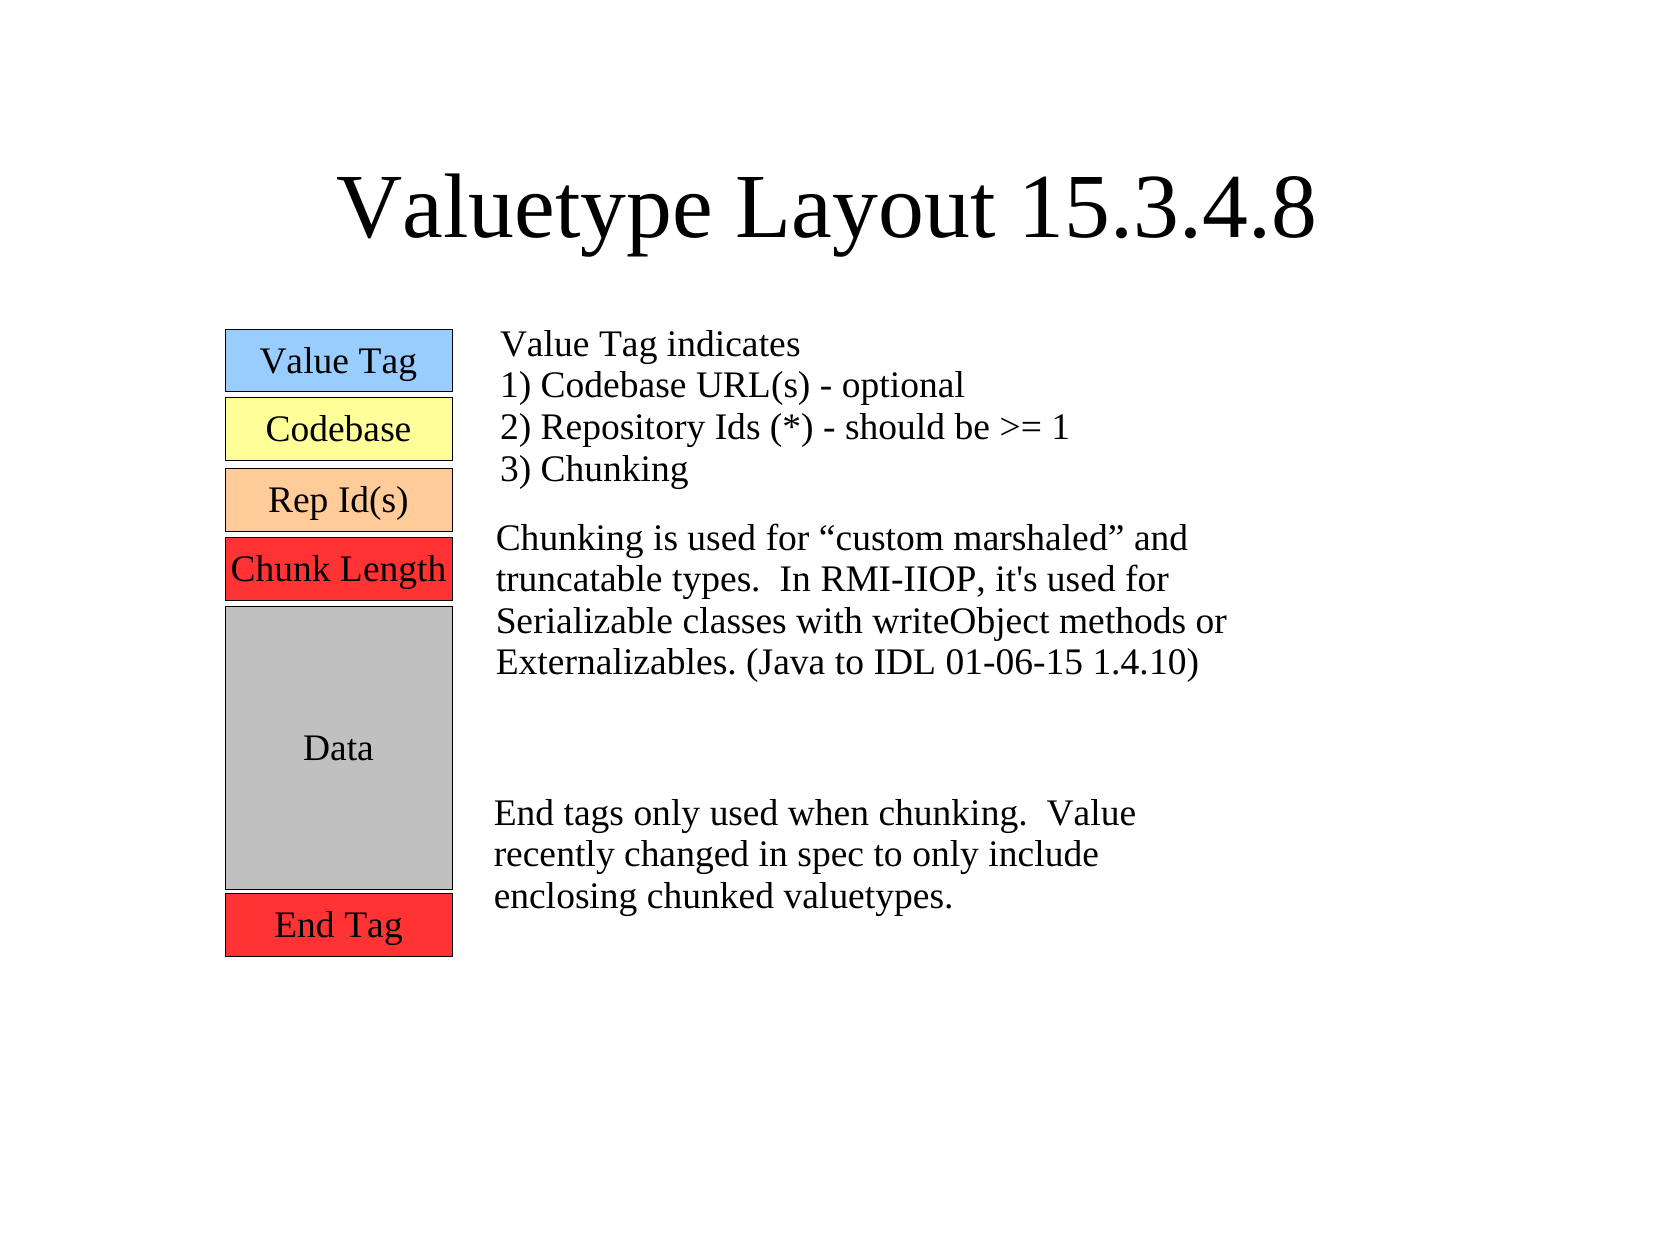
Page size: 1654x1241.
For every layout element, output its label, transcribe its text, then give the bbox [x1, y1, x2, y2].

text_box End tags only used when chunking. Value recently changed in spec to only include enclosing chunked valuetypes. [493, 791, 1248, 929]
text_box Data [225, 606, 453, 890]
text_box End Tag [225, 893, 453, 957]
text_box Value Tag indicates 1) Codebase URL(s) - optional 2) Repository Ids (*) - should be >= 1 3) Chunking [499, 322, 1300, 505]
text_box Chunking is used for “custom marshaled” and truncatable types. In RMI-IIOP, it's used for Serializable classes with writeObject methods or Externalizables. (Java to IDL 01-06-15 1.4.10) [495, 516, 1265, 699]
title Valuetype Layout 15.3.4.8 [121, 102, 1534, 311]
text_box Chunk Length [225, 537, 453, 601]
text_box Value Tag [225, 329, 453, 392]
text_box Rep Id(s) [225, 468, 453, 532]
text_box Codebase [225, 397, 453, 461]
